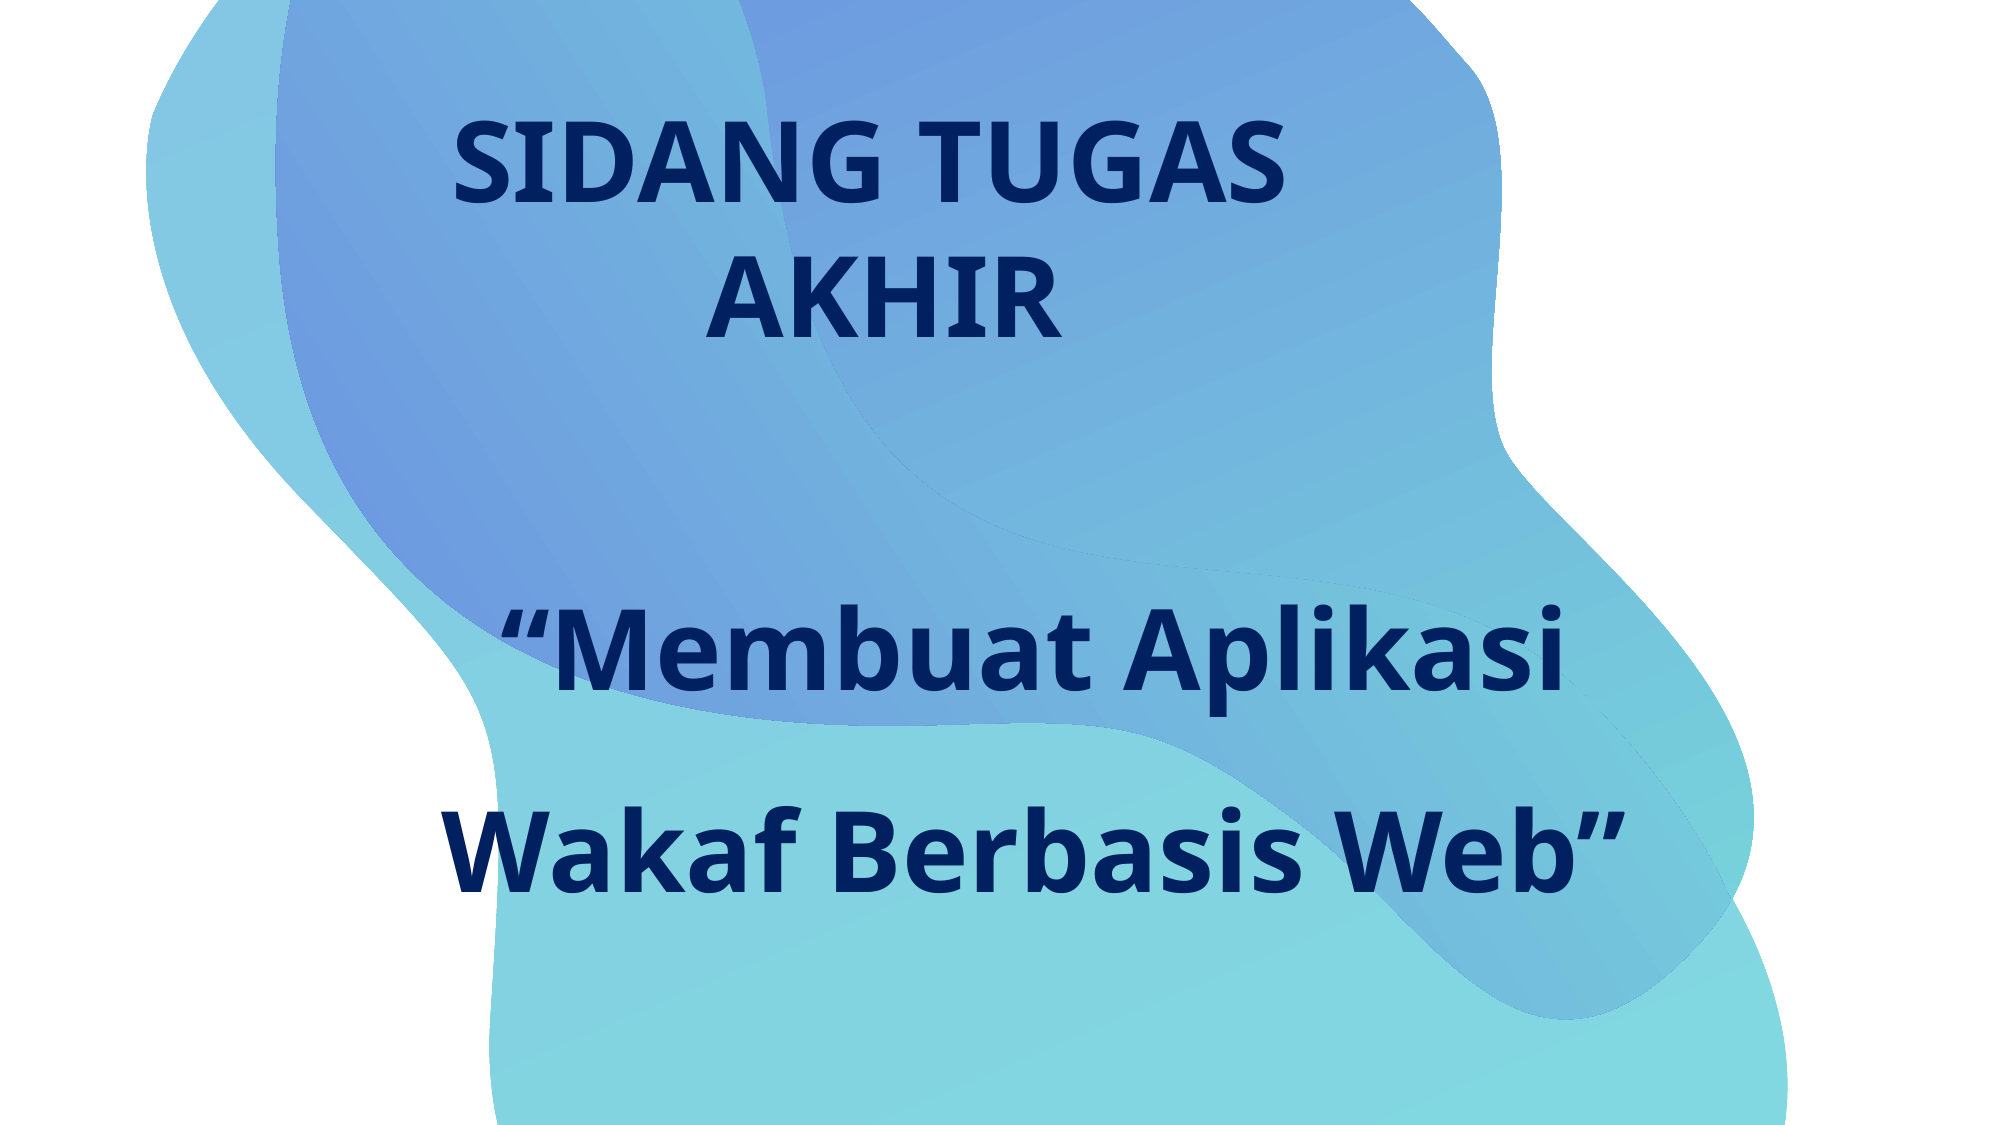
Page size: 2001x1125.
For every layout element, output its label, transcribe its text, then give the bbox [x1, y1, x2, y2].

text_box [146, 0, 1485, 320]
text_box SIDANG TUGAS AKHIR [179, 90, 1590, 361]
text_box “Membuat Aplikasi Wakaf Berbasis Web” [329, 510, 1740, 916]
text_box [199, 361, 1554, 527]
text_box [489, 913, 1788, 1125]
text_box [1740, 747, 1754, 883]
